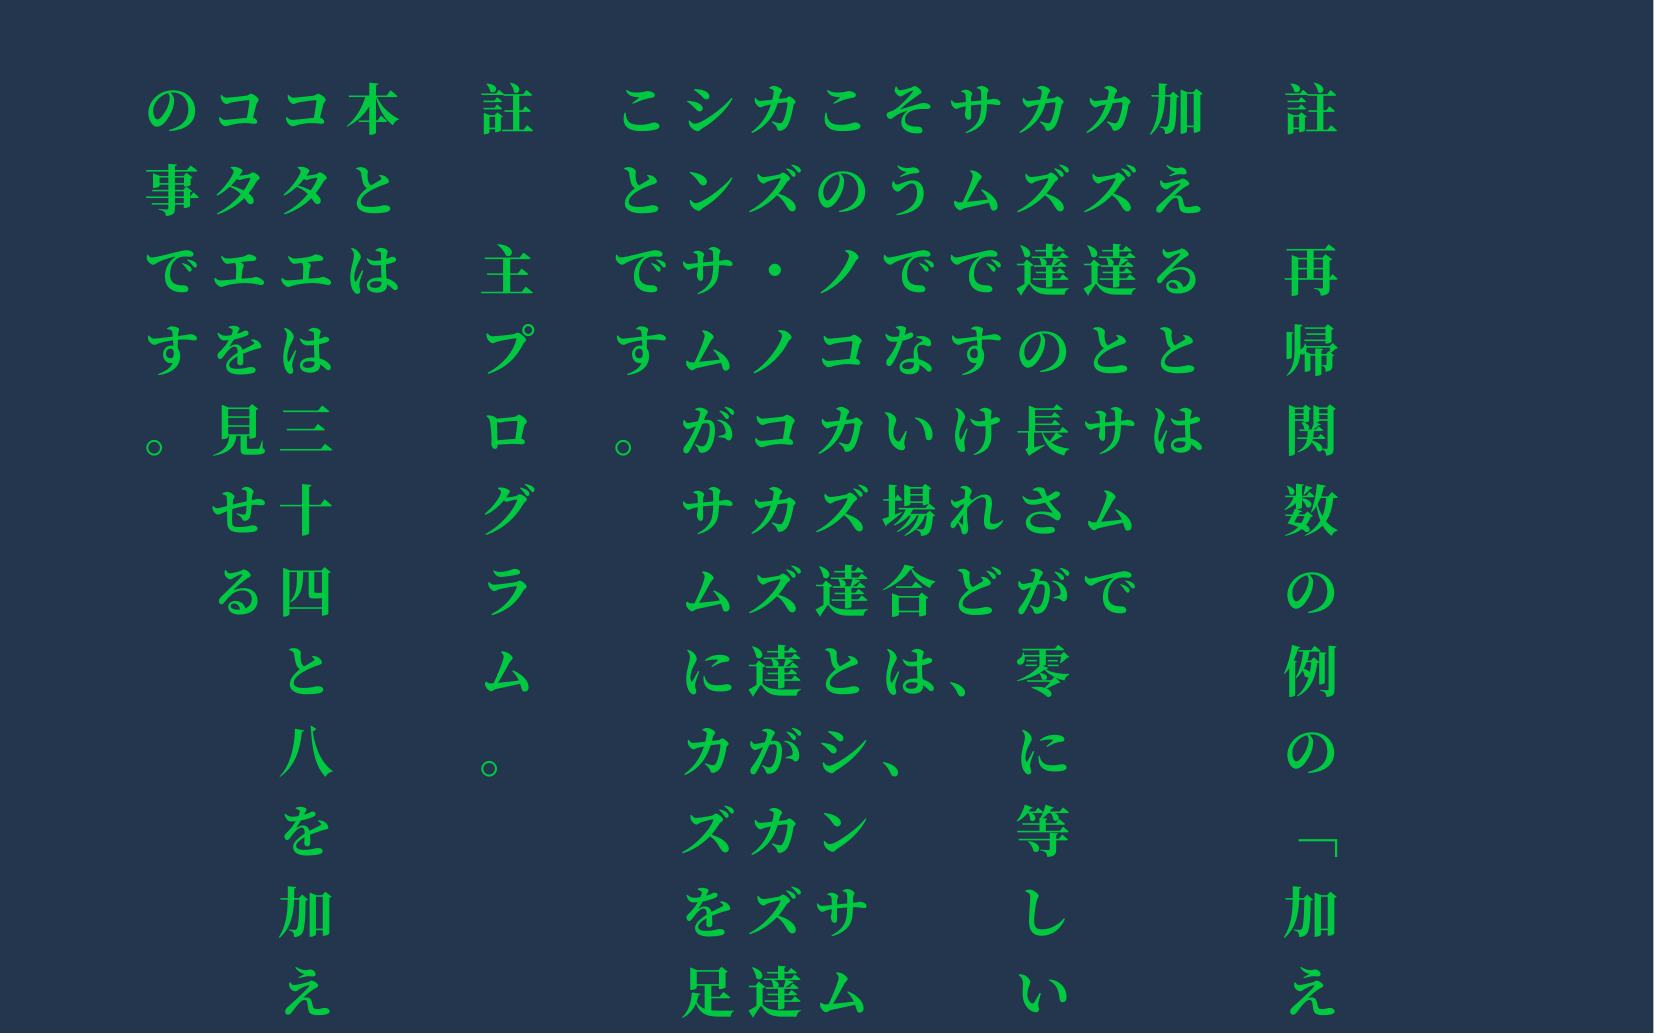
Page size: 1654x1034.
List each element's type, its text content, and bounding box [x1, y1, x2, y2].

text_box の コ コ 本 註 こ シ カ こ そ サ カ カ 加 註 事 タ タ と と ン ズ の う ム ズ ズ え で エ エ は 主 で サ ・ ノ で で 達 達 る 再 す を は プ す ム ノ コ な す の と と 帰 。 見 三 ロ 。 が コ カ い け 長 サ は 関 せ 十 グ サ カ ズ 場 れ さ ム 数 る 四 ラ ム ズ 達 合 ど が で の と ム に 達 と は 、 零 例 八 。 カ が シ 、 に の を ズ カ ン 等 ﹁ 加 を ズ サ し 加 え 足 達 ム い え る す で を 場 る で る 、 加 合 ﹂ 、 え は 。 る に 、 [129, 59, 1560, 1034]
